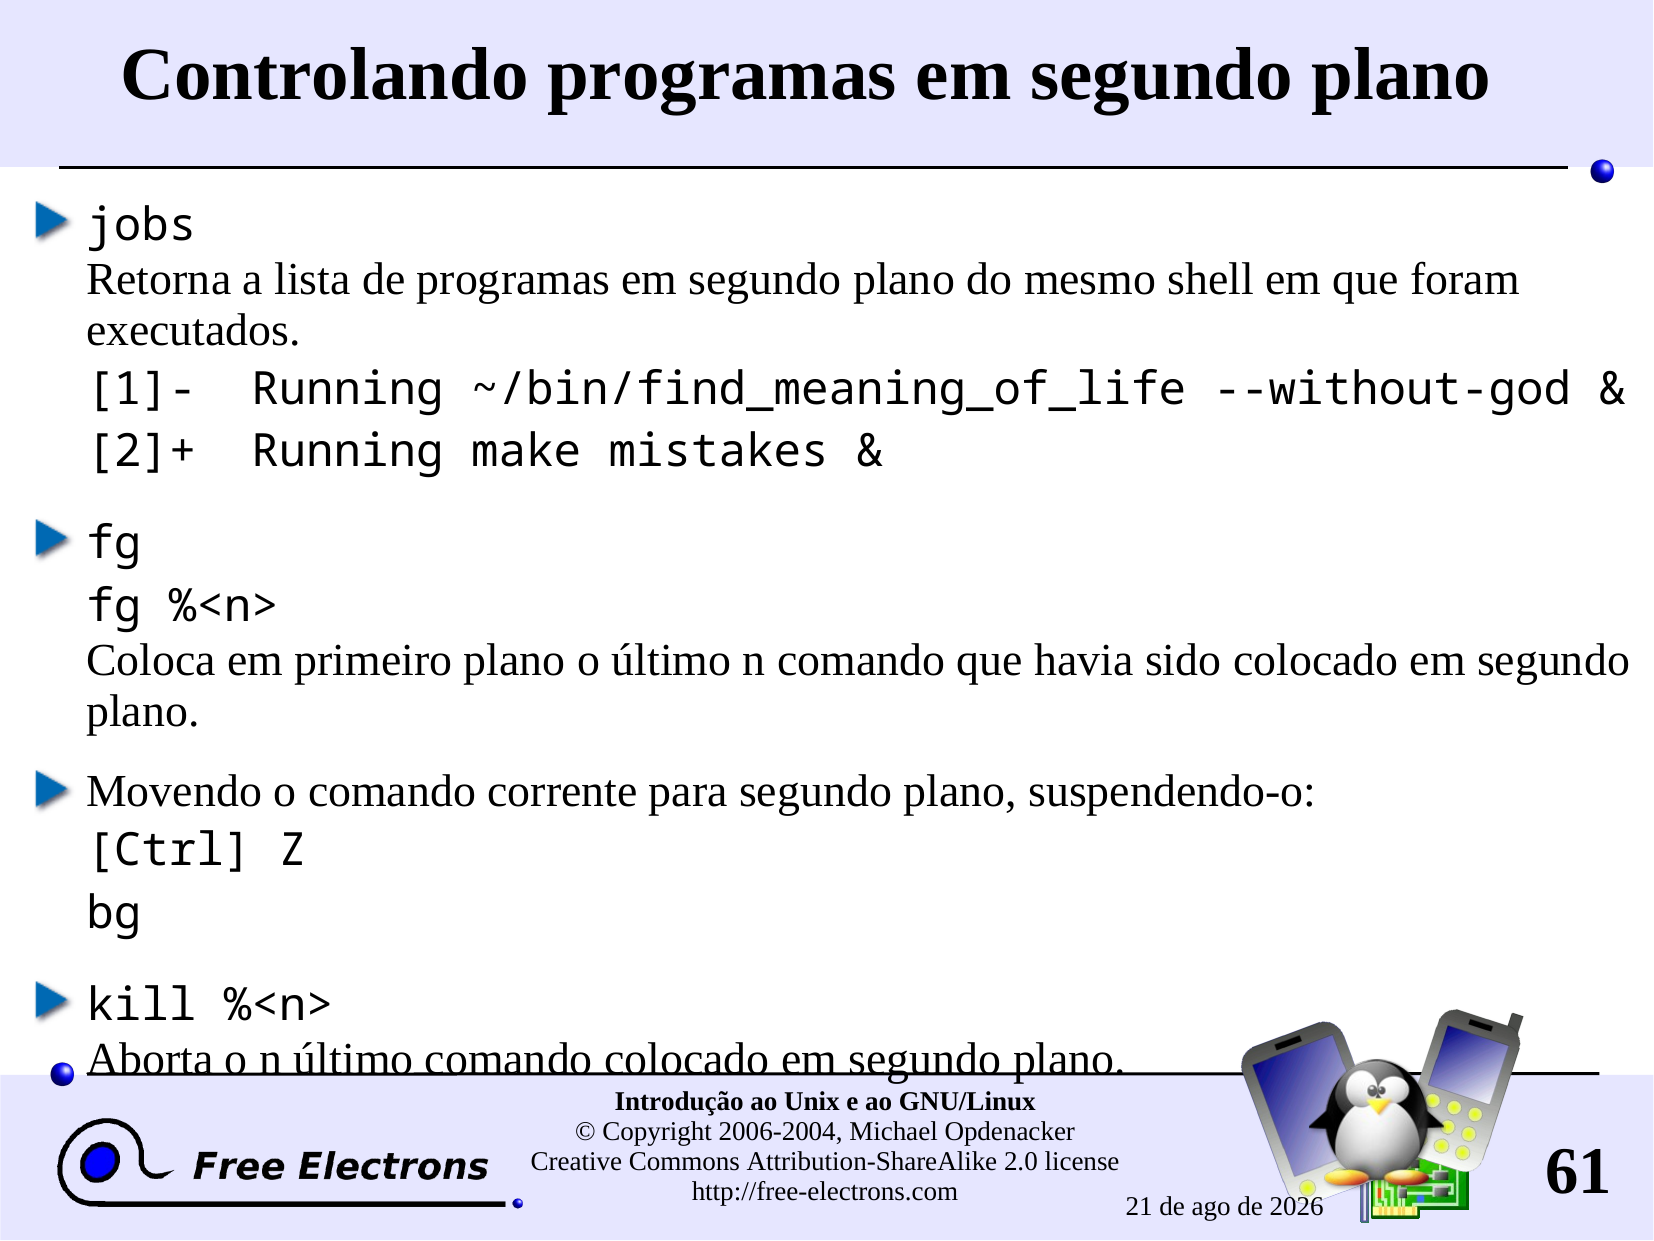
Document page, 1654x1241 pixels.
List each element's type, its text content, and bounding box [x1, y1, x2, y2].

picture [50, 1107, 527, 1216]
list jobs Retorna a lista de programas em segundo plano do mesmo shell em que foram executados. [1]- Running ~/bin/find_meaning_of_life --without-god & [2]+ Running make mistakes & fg fg %<n> Coloca em primeiro plano o último n comando que havia sido colocado em segundo plano. Movendo o comando corrente para segundo plano, suspendendo-o: [Ctrl] Z bg kill %<n> Aborta o n último comando colocado em segundo plano. [15, 191, 1648, 1073]
picture [1233, 1073, 1519, 1241]
picture [1286, 1198, 1293, 1214]
title Controlando programas em segundo plano [60, 25, 1551, 124]
